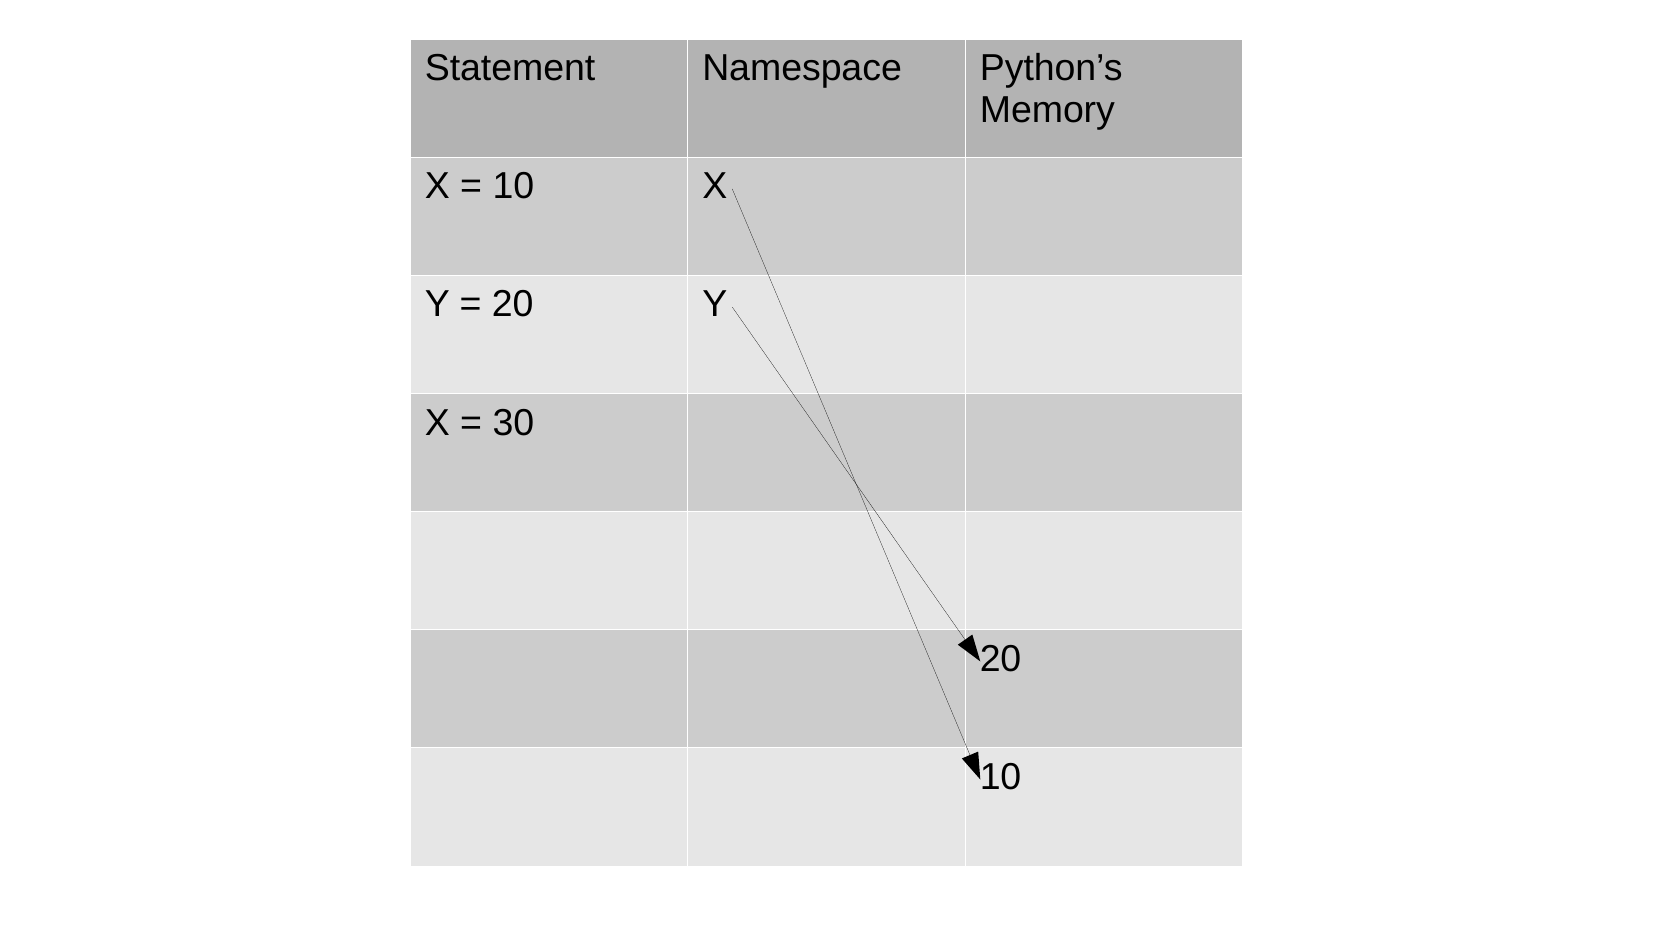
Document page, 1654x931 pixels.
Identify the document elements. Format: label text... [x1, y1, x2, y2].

table_cell Y [770, 276, 965, 393]
table_cell X = 10 [411, 158, 687, 275]
table_cell 20 [966, 630, 1242, 747]
table_cell [688, 512, 916, 629]
table_cell [819, 394, 965, 511]
table_cell [966, 394, 1242, 511]
table_cell X = 30 [411, 394, 687, 511]
table_cell [411, 630, 687, 747]
table_cell [688, 748, 965, 866]
table_cell 10 [966, 748, 1242, 866]
table_cell [966, 512, 1242, 629]
table_cell X [688, 158, 965, 275]
table_cell [877, 512, 965, 629]
table_cell Y [688, 276, 817, 393]
table_cell [794, 394, 852, 476]
table_cell [919, 630, 965, 740]
table_cell [688, 630, 965, 747]
table_cell [869, 512, 956, 629]
table_cell [411, 748, 687, 866]
table_cell [966, 276, 1242, 393]
table_cell [966, 158, 1242, 275]
table_header Namespace [688, 40, 965, 157]
table_cell [688, 394, 866, 511]
table_cell Y = 20 [411, 276, 687, 393]
table_cell [861, 493, 874, 511]
table_header Python’s Memory [966, 40, 1242, 157]
table_cell [411, 512, 687, 629]
table_header Statement [411, 40, 687, 157]
